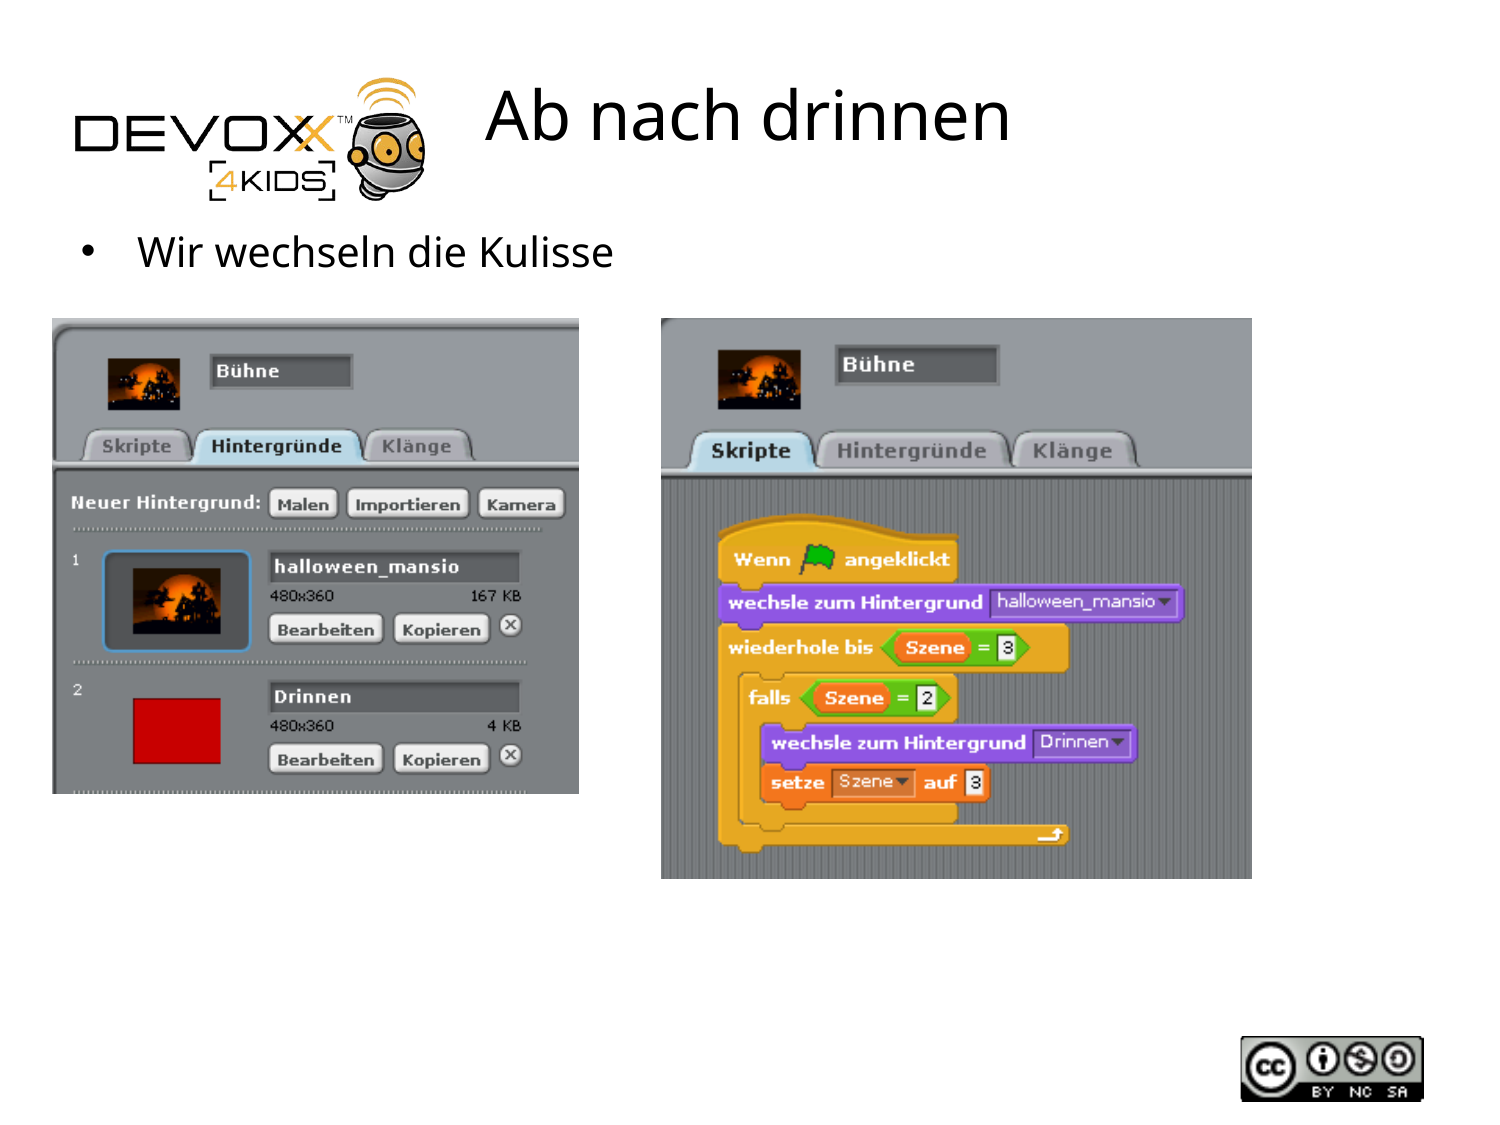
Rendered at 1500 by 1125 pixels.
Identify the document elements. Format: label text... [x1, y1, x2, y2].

text_box Wir wechseln die Kulisse [78, 225, 1359, 319]
picture [52, 318, 579, 794]
picture [1240, 1036, 1424, 1102]
picture [75, 77, 118, 201]
picture [661, 318, 1252, 879]
title Ab nach drinnen [118, 71, 1193, 260]
